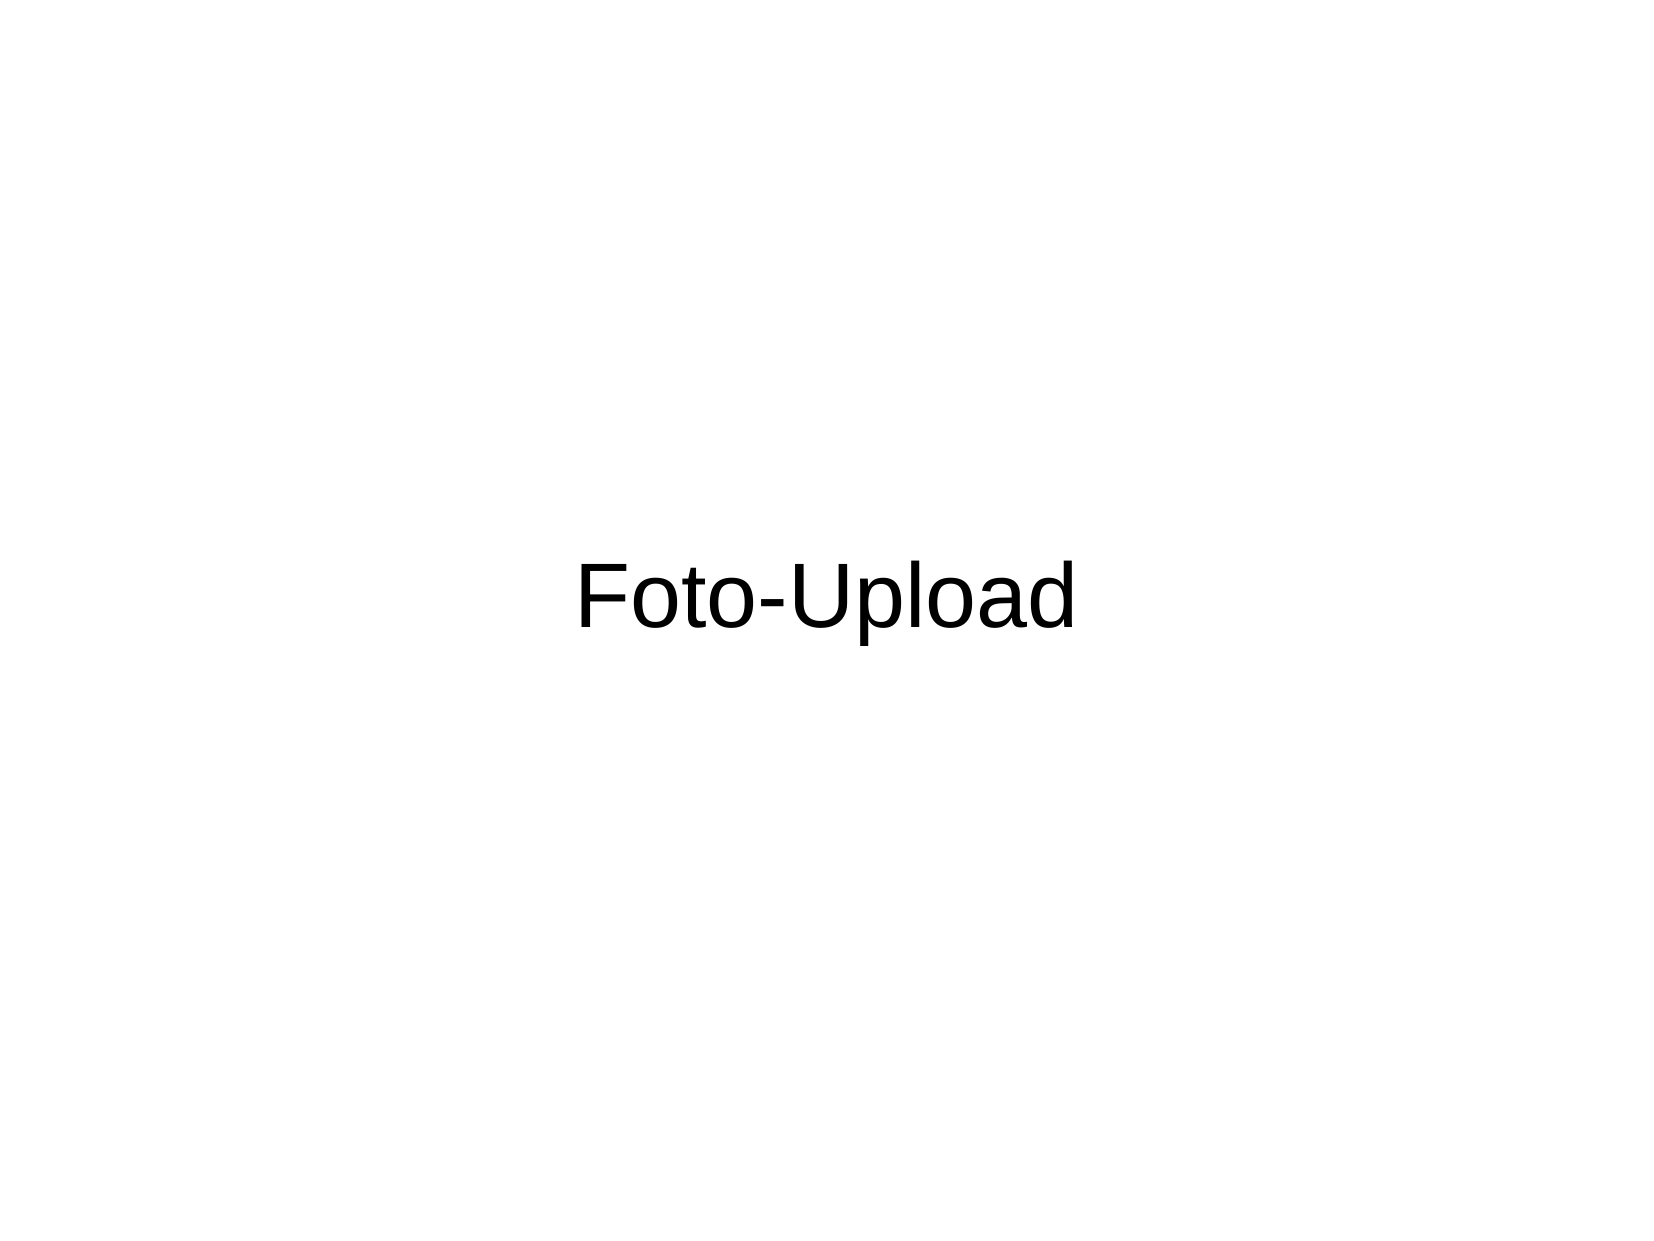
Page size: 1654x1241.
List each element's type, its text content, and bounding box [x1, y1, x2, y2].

title Foto-Upload [82, 492, 1571, 700]
